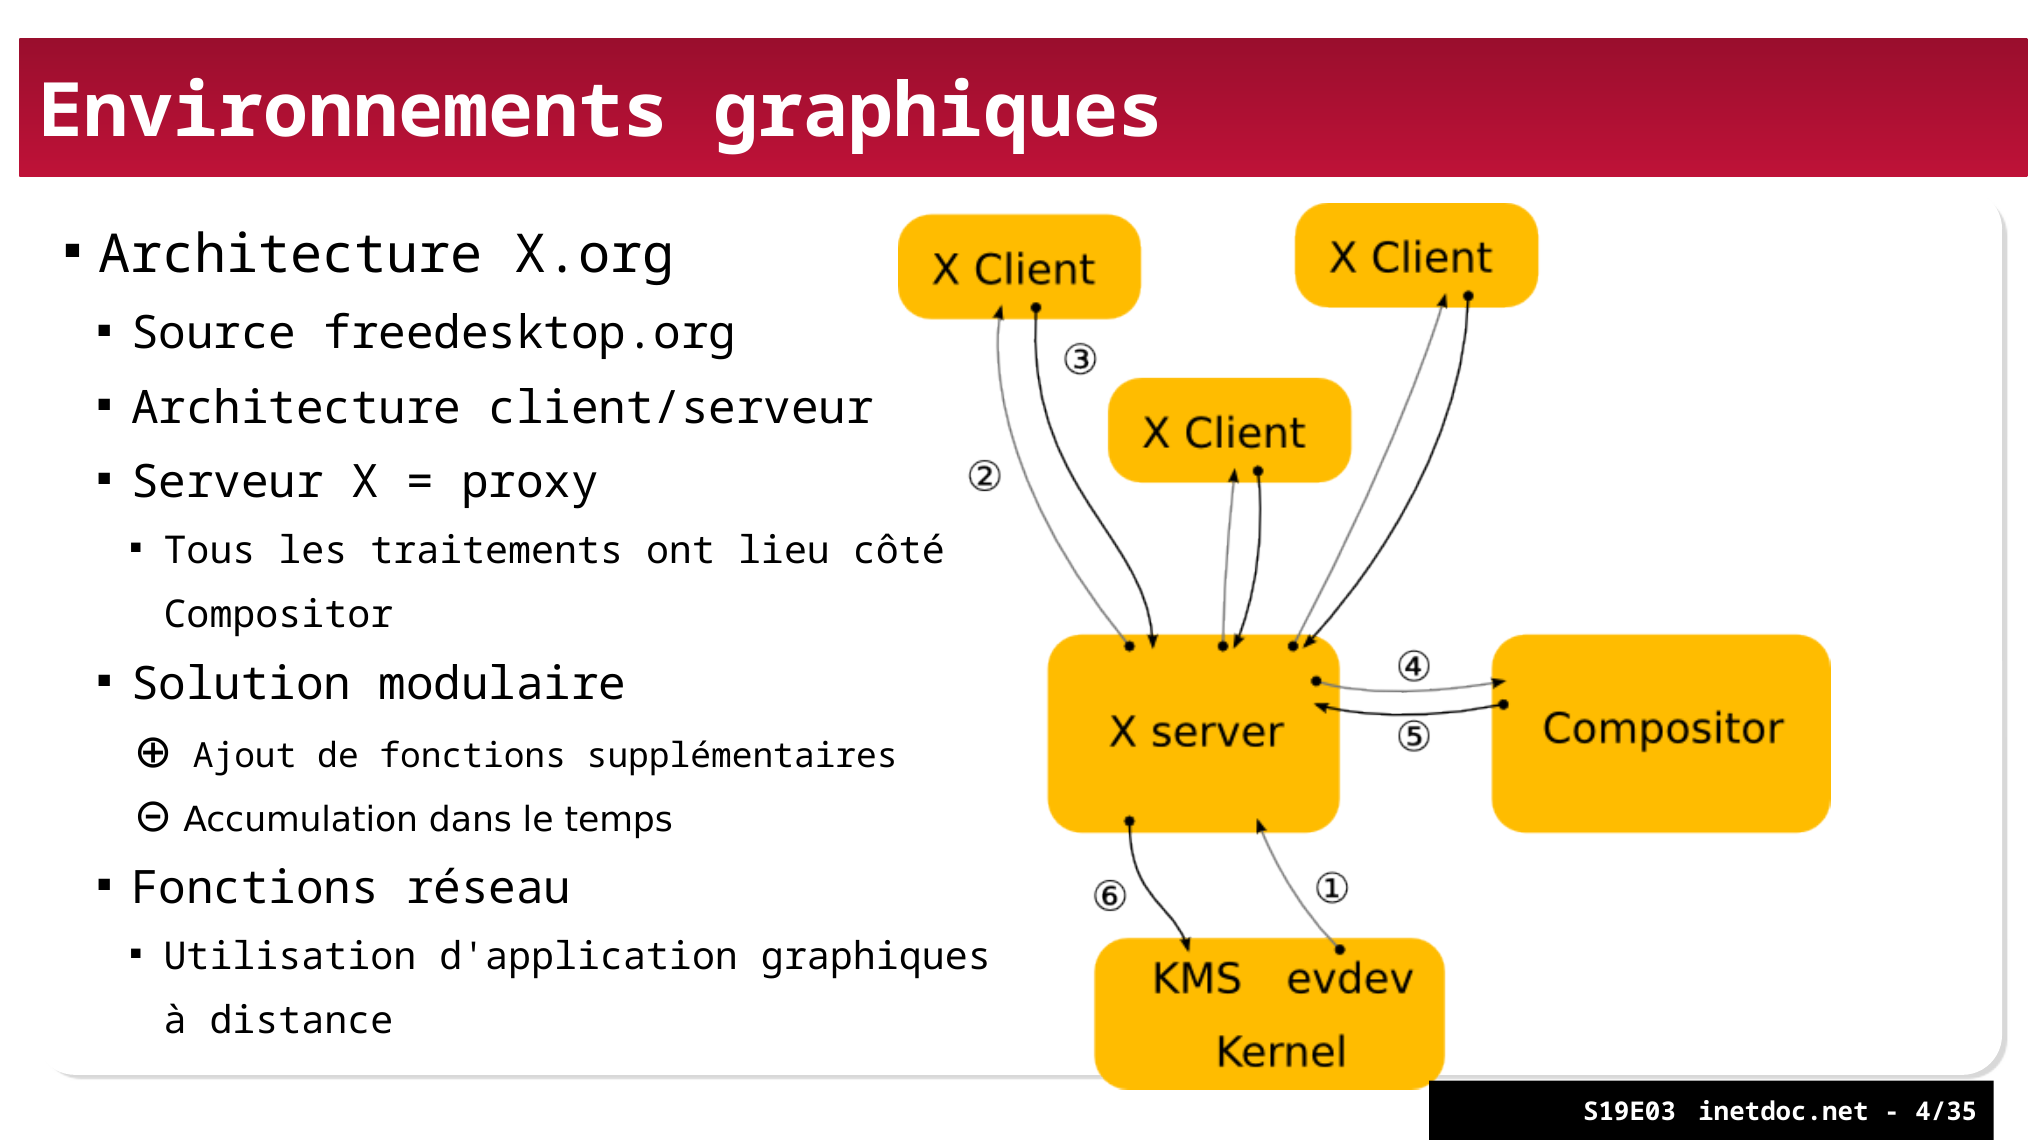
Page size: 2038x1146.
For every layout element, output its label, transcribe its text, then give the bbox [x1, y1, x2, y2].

text_box Environnements graphiques [19, 38, 2028, 177]
text_box S19E03 inetdoc.net - <numéro>/35 [1429, 1080, 1994, 1140]
text_box Architecture X.org Source freedesktop.org Architecture client/serveur Serveur X = proxy Tous les traitements ont lieu côté Compositor Solution modulaire ⊕ Ajout de fonctions supplémentaires ⊝ Accumulation dans le temps Fonctions réseau Utilisation d'application graphiques à distance [35, 188, 2003, 1075]
picture [898, 203, 1831, 1090]
